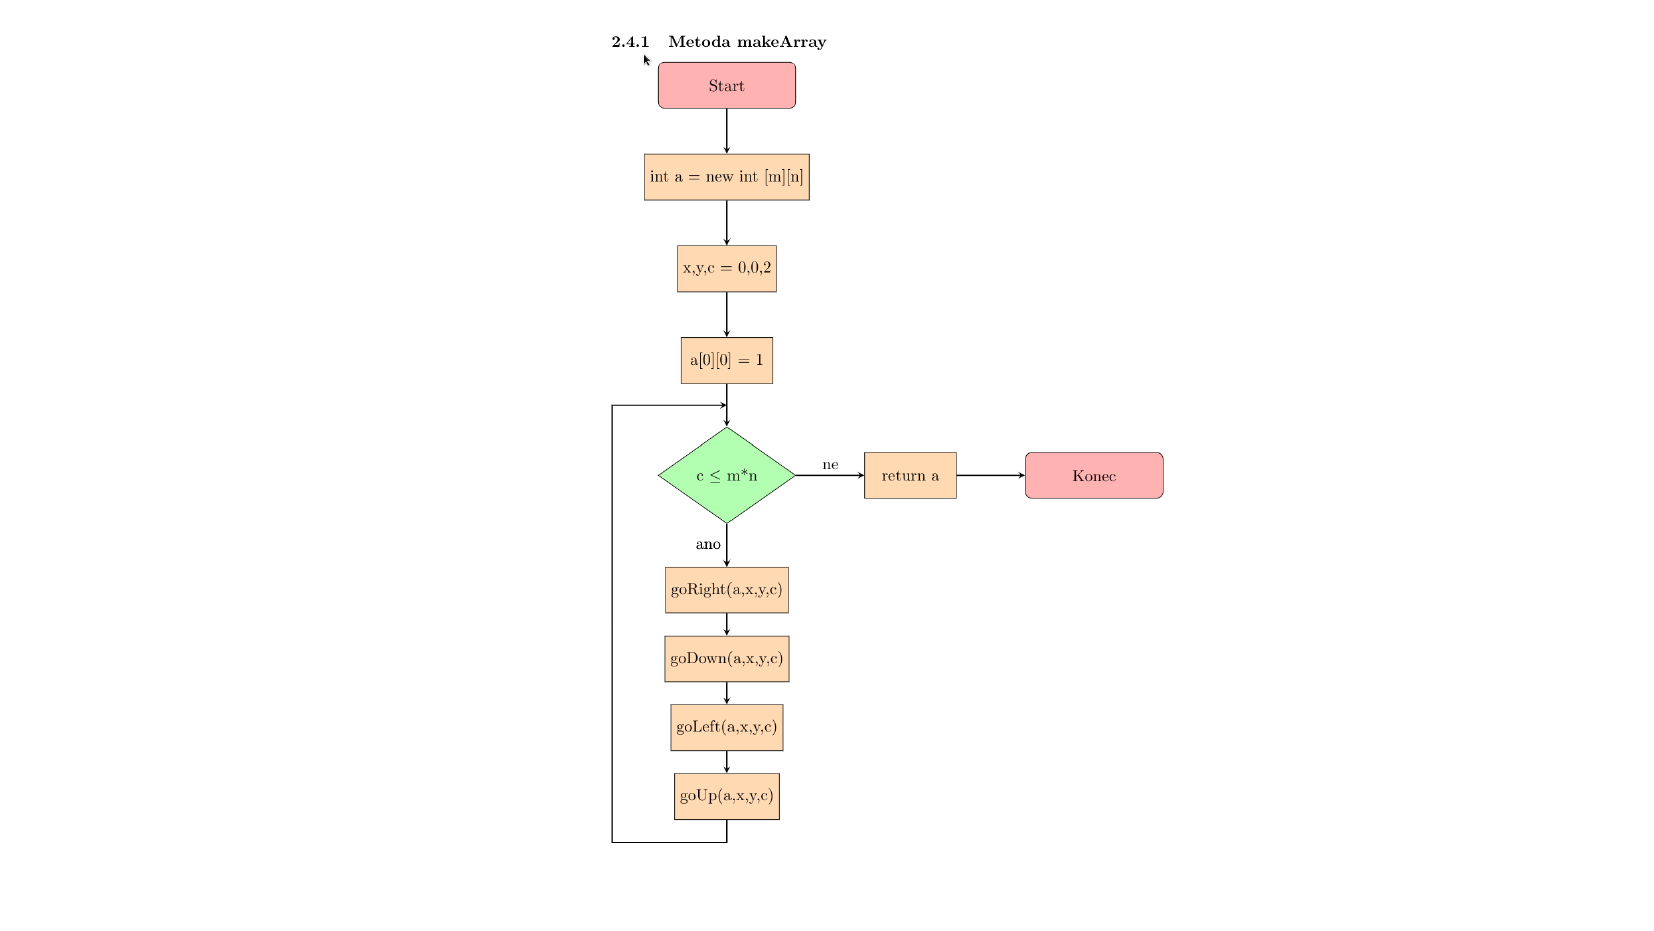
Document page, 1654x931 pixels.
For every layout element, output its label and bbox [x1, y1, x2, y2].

picture [566, 0, 1224, 889]
